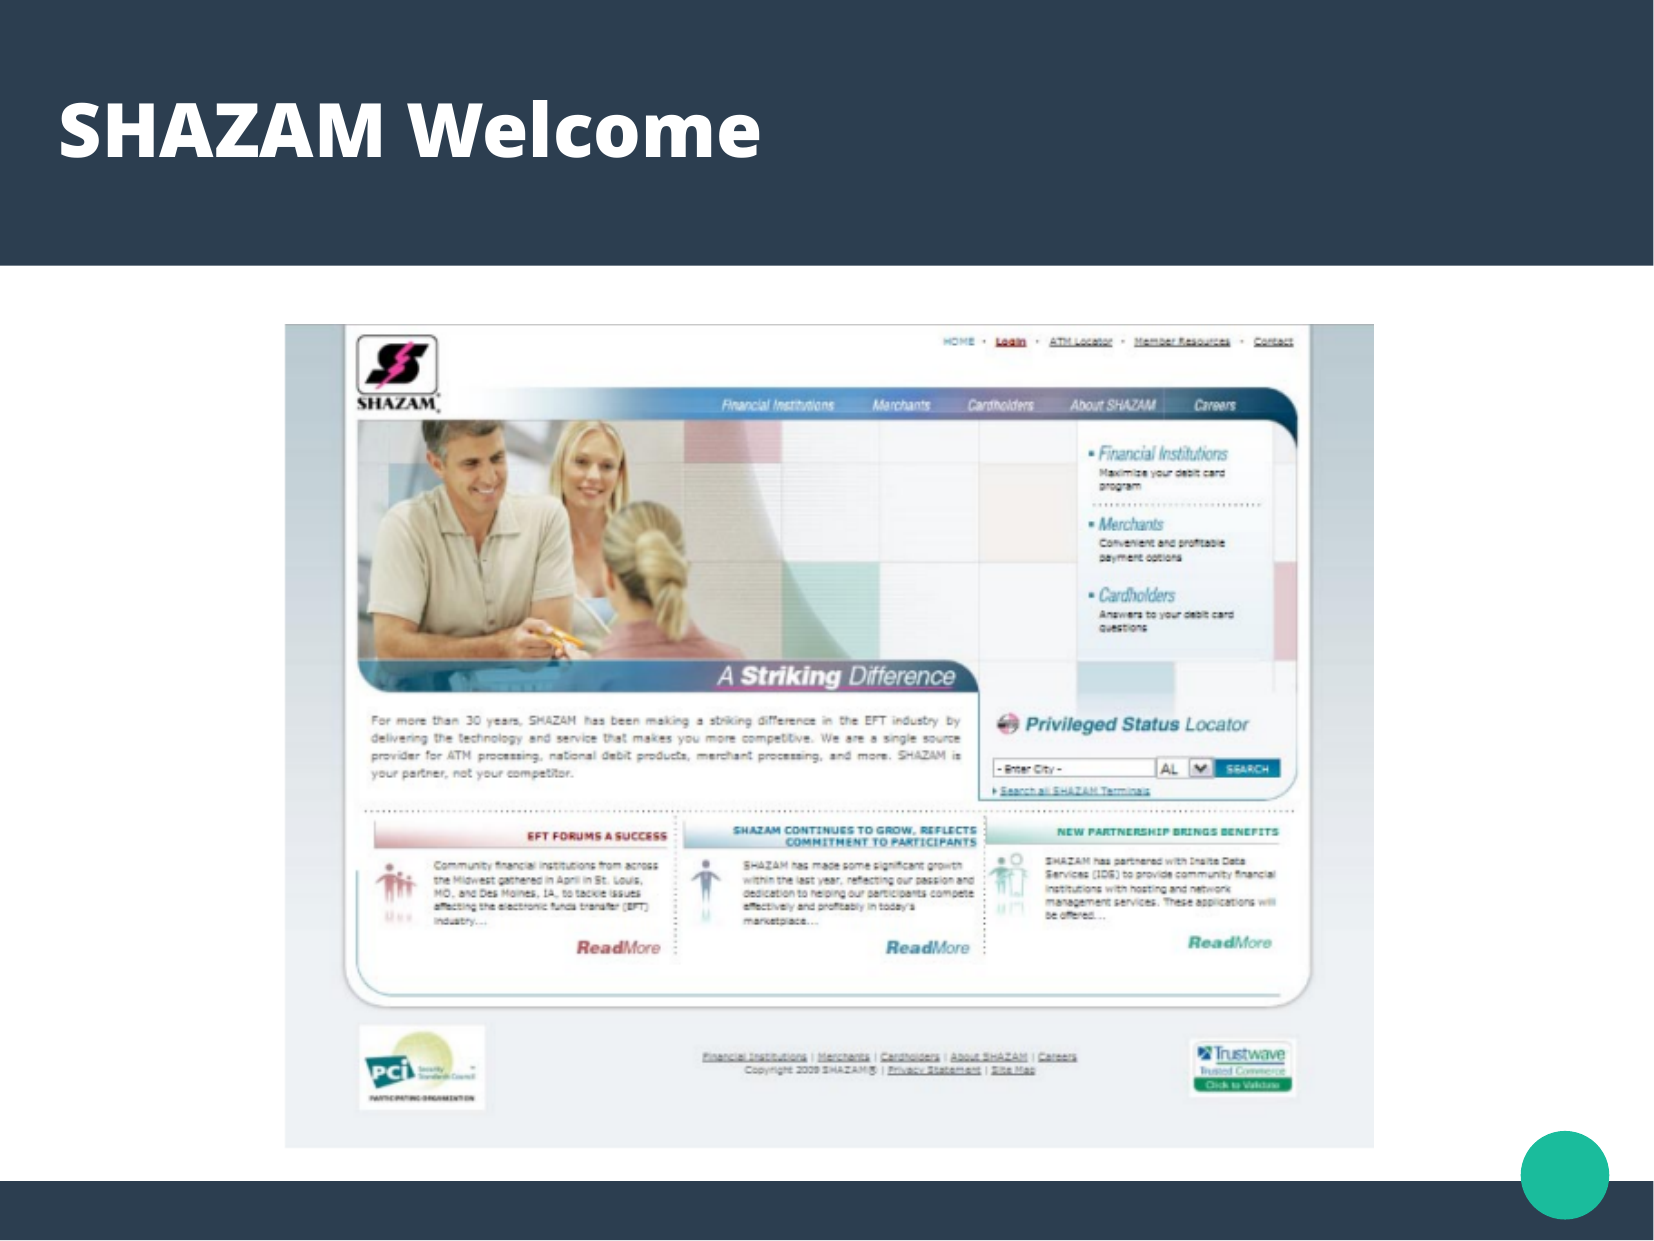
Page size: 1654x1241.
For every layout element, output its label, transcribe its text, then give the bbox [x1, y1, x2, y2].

picture [280, 324, 1374, 1152]
title SHAZAM Welcome [59, 49, 1595, 207]
